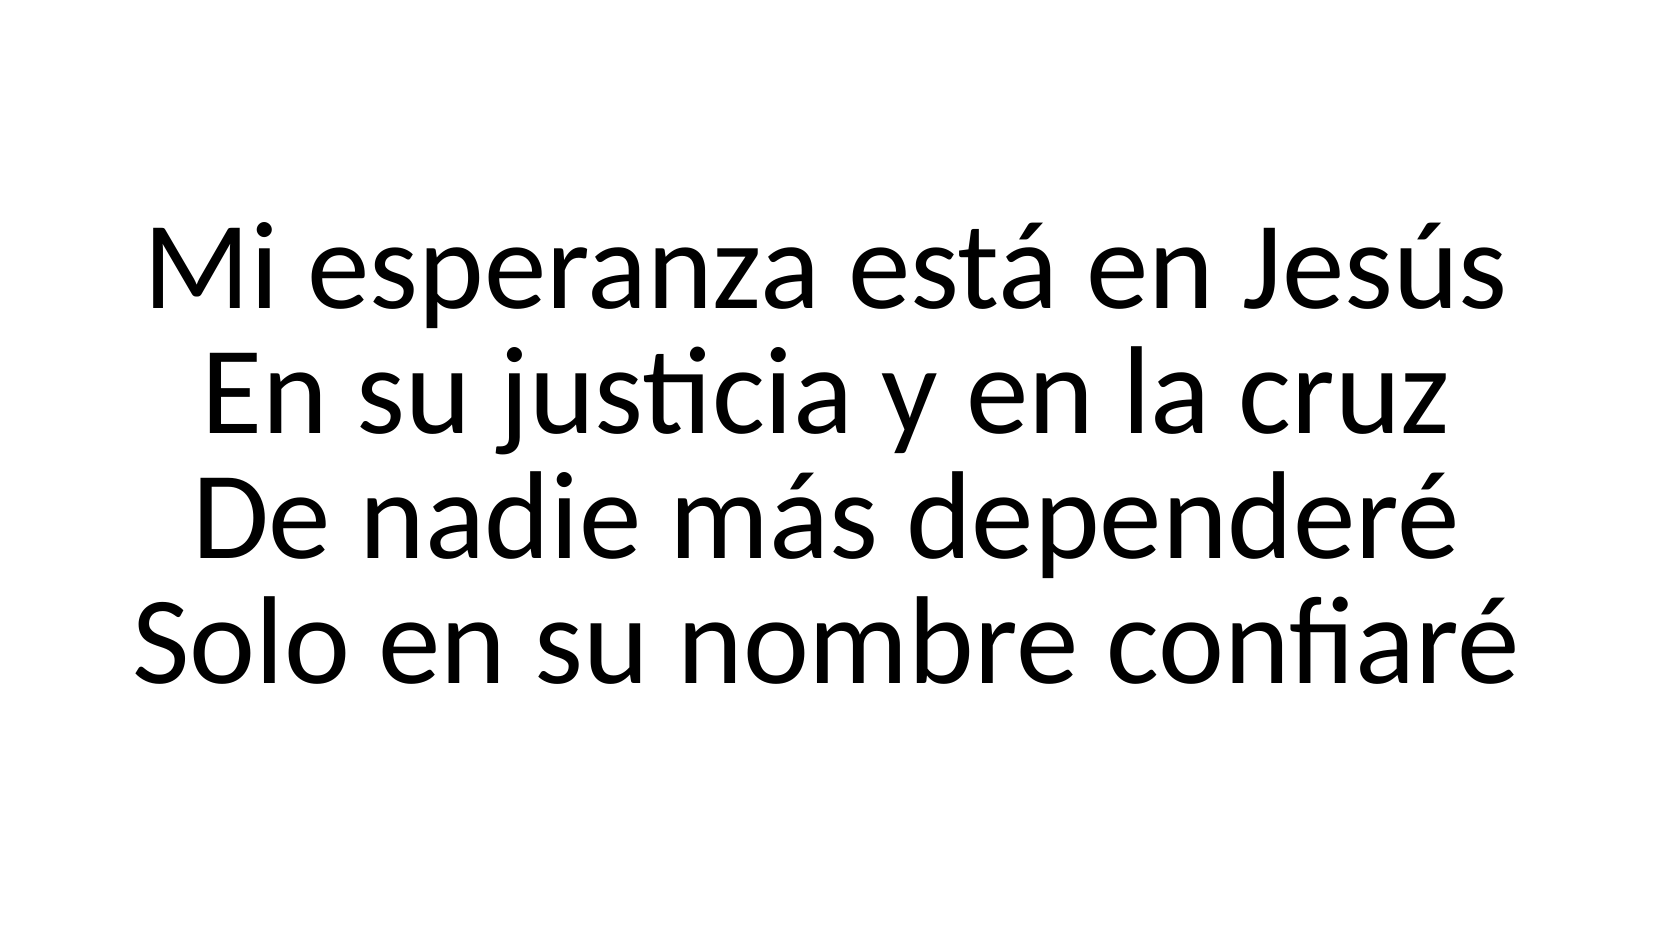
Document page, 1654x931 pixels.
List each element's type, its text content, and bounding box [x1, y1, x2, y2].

title Mi esperanza está en Jesús En su justicia y en la cruz De nadie más dependeré Solo en su nombre confiaré [0, 0, 1654, 931]
